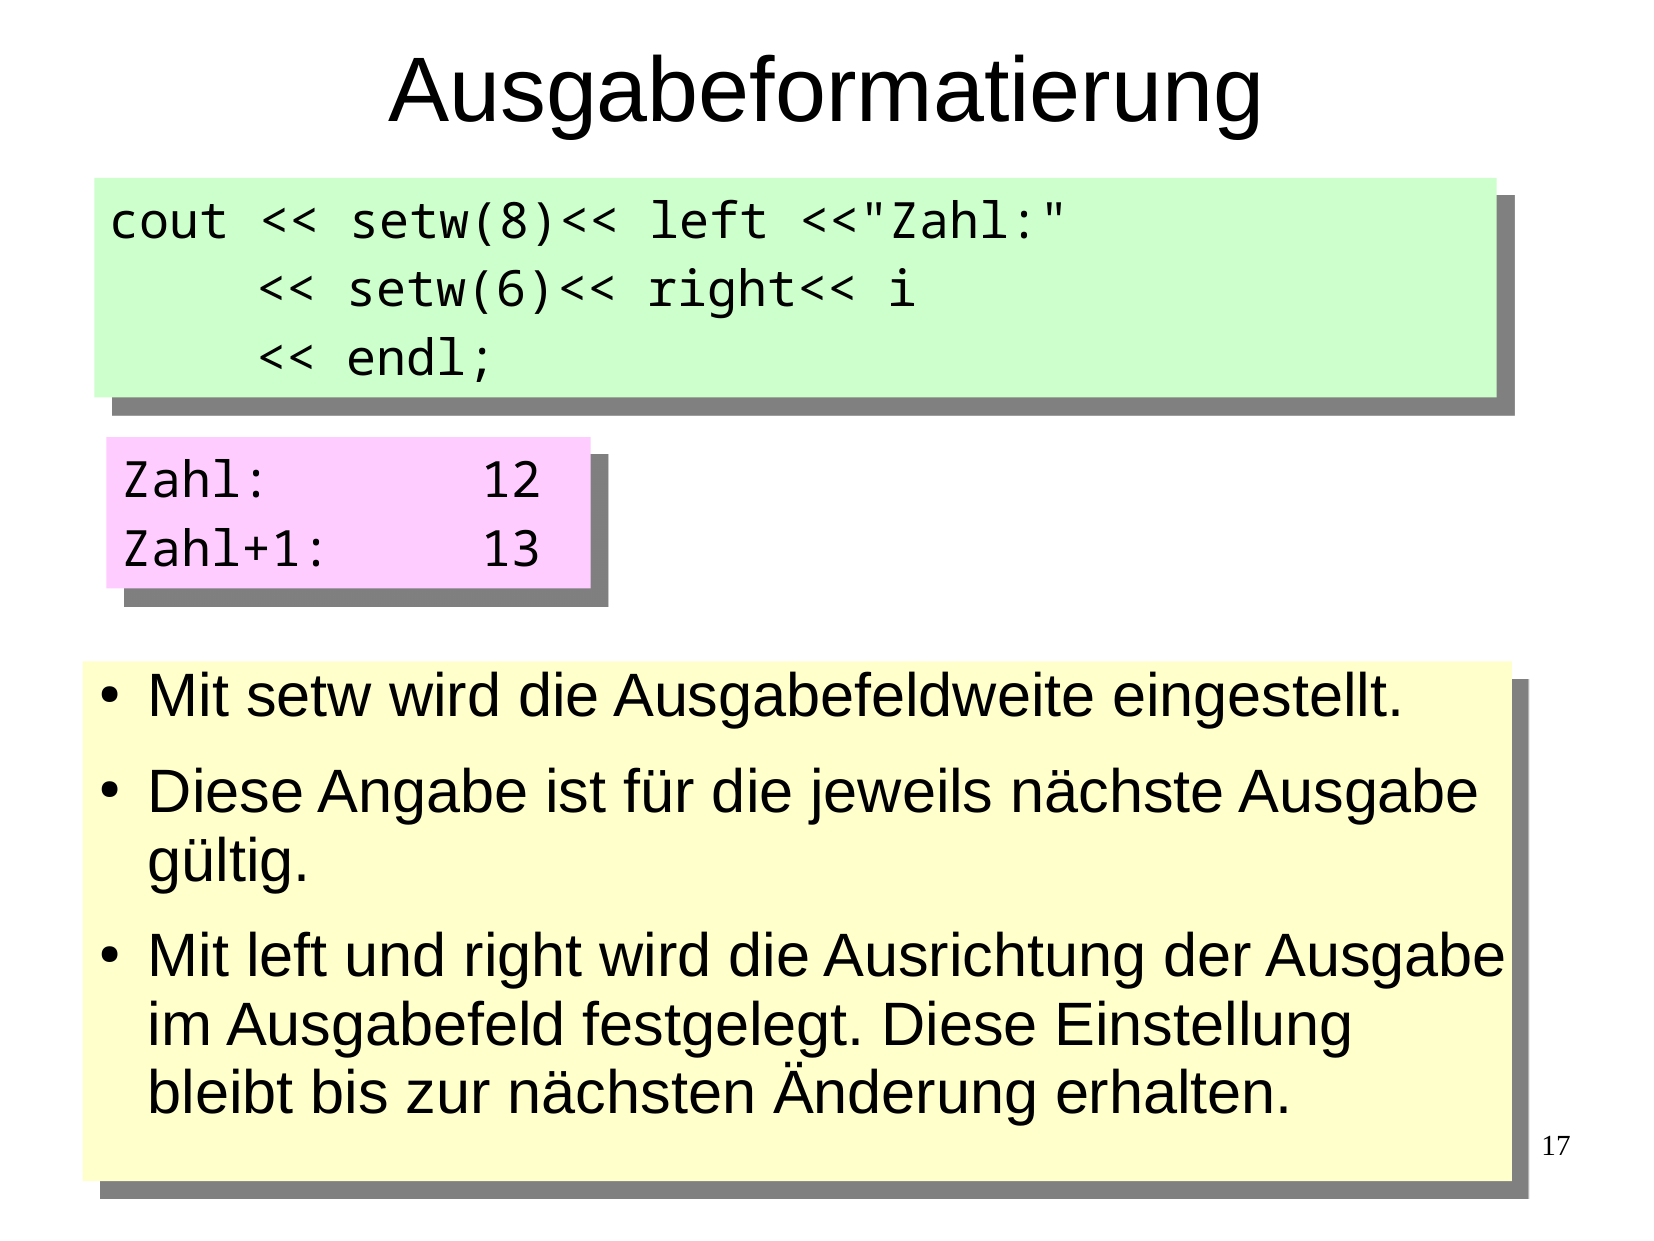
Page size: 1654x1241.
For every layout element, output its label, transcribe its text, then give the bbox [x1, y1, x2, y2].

list Mit setw wird die Ausgabefeldweite eingestellt. Diese Angabe ist für die jeweils nächste Ausgabe gültig. Mit left und right wird die Ausrichtung der Ausgabe im Ausgabefeld festgelegt. Diese Einstellung bleibt bis zur nächsten Änderung erhalten. [82, 661, 1512, 1182]
text_box cout << setw(8)<< left <<"Zahl:" << setw(6)<< right<< i << endl; [94, 177, 1497, 367]
title Ausgabeformatierung [82, 25, 1571, 154]
text_box Zahl: 12 Zahl+1: 13 [106, 437, 591, 568]
